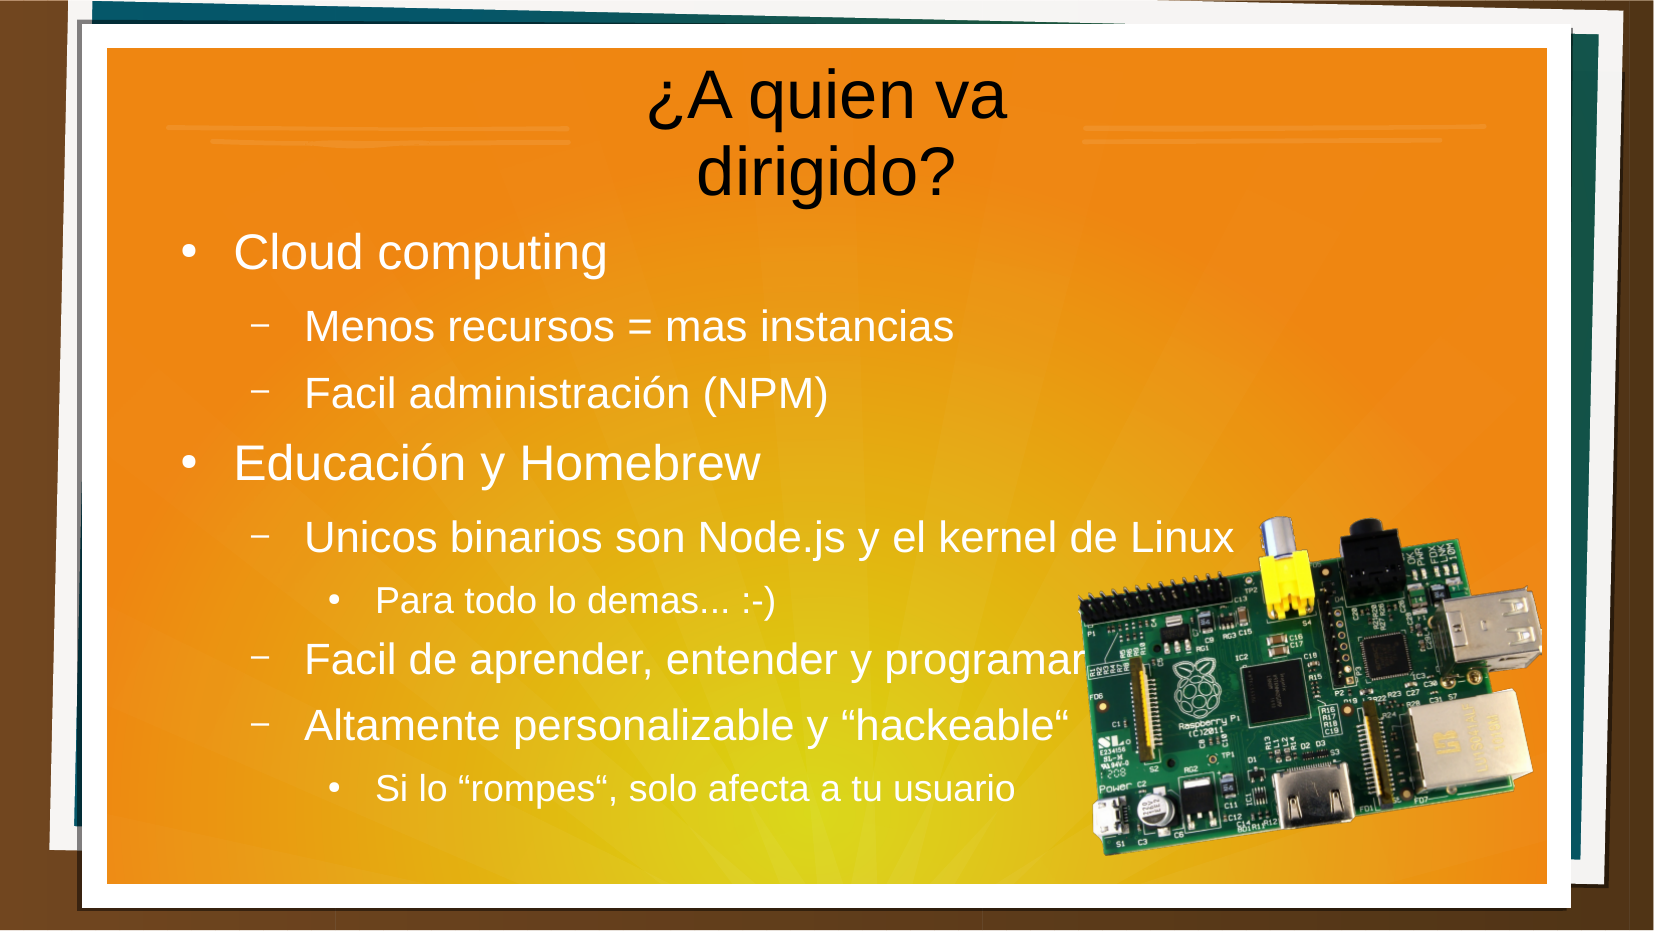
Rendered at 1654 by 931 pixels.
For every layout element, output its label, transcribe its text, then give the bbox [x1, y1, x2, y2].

list Cloud computing Menos recursos = mas instancias Facil administración (NPM) Educación y Homebrew Unicos binarios son Node.js y el kernel de Linux Para todo lo demas... :-) Facil de aprender, entender y programar Altamente personalizable y “hackeable“ Si lo “rompes“, solo afecta a tu usuario [162, 224, 1492, 931]
title ¿A quien va dirigido? [566, 55, 1087, 210]
picture [1492, 507, 1542, 878]
